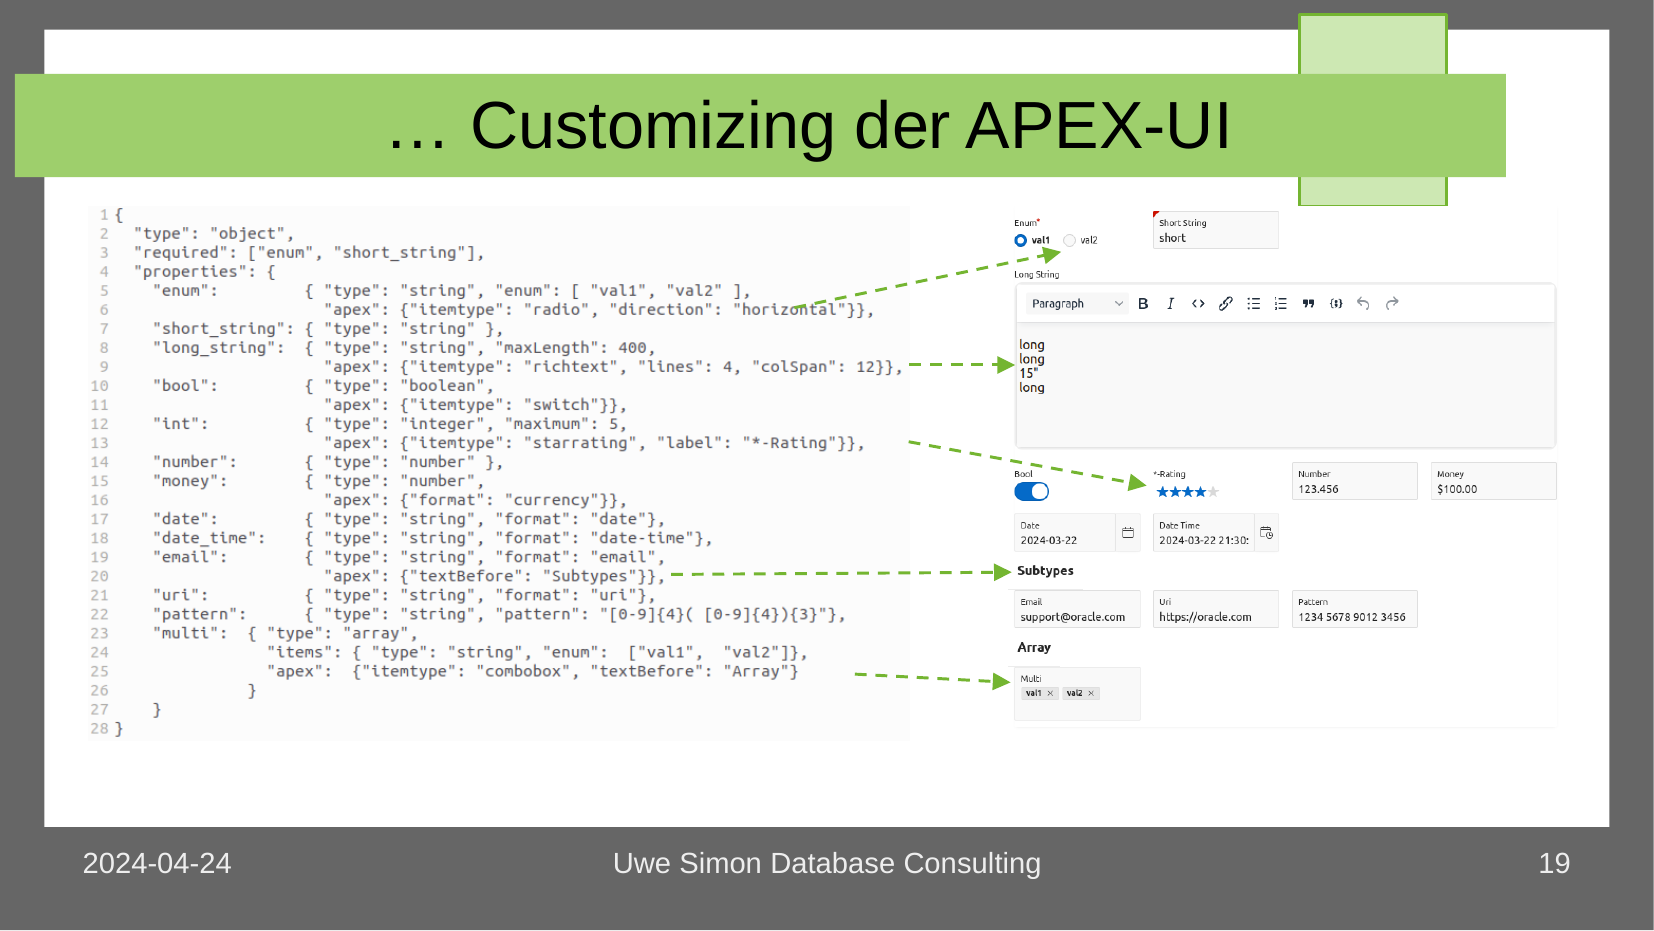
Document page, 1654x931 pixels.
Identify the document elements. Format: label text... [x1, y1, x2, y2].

picture [1003, 206, 1566, 739]
picture [88, 206, 910, 741]
title … Customizing der APEX-UI [88, 73, 1506, 178]
